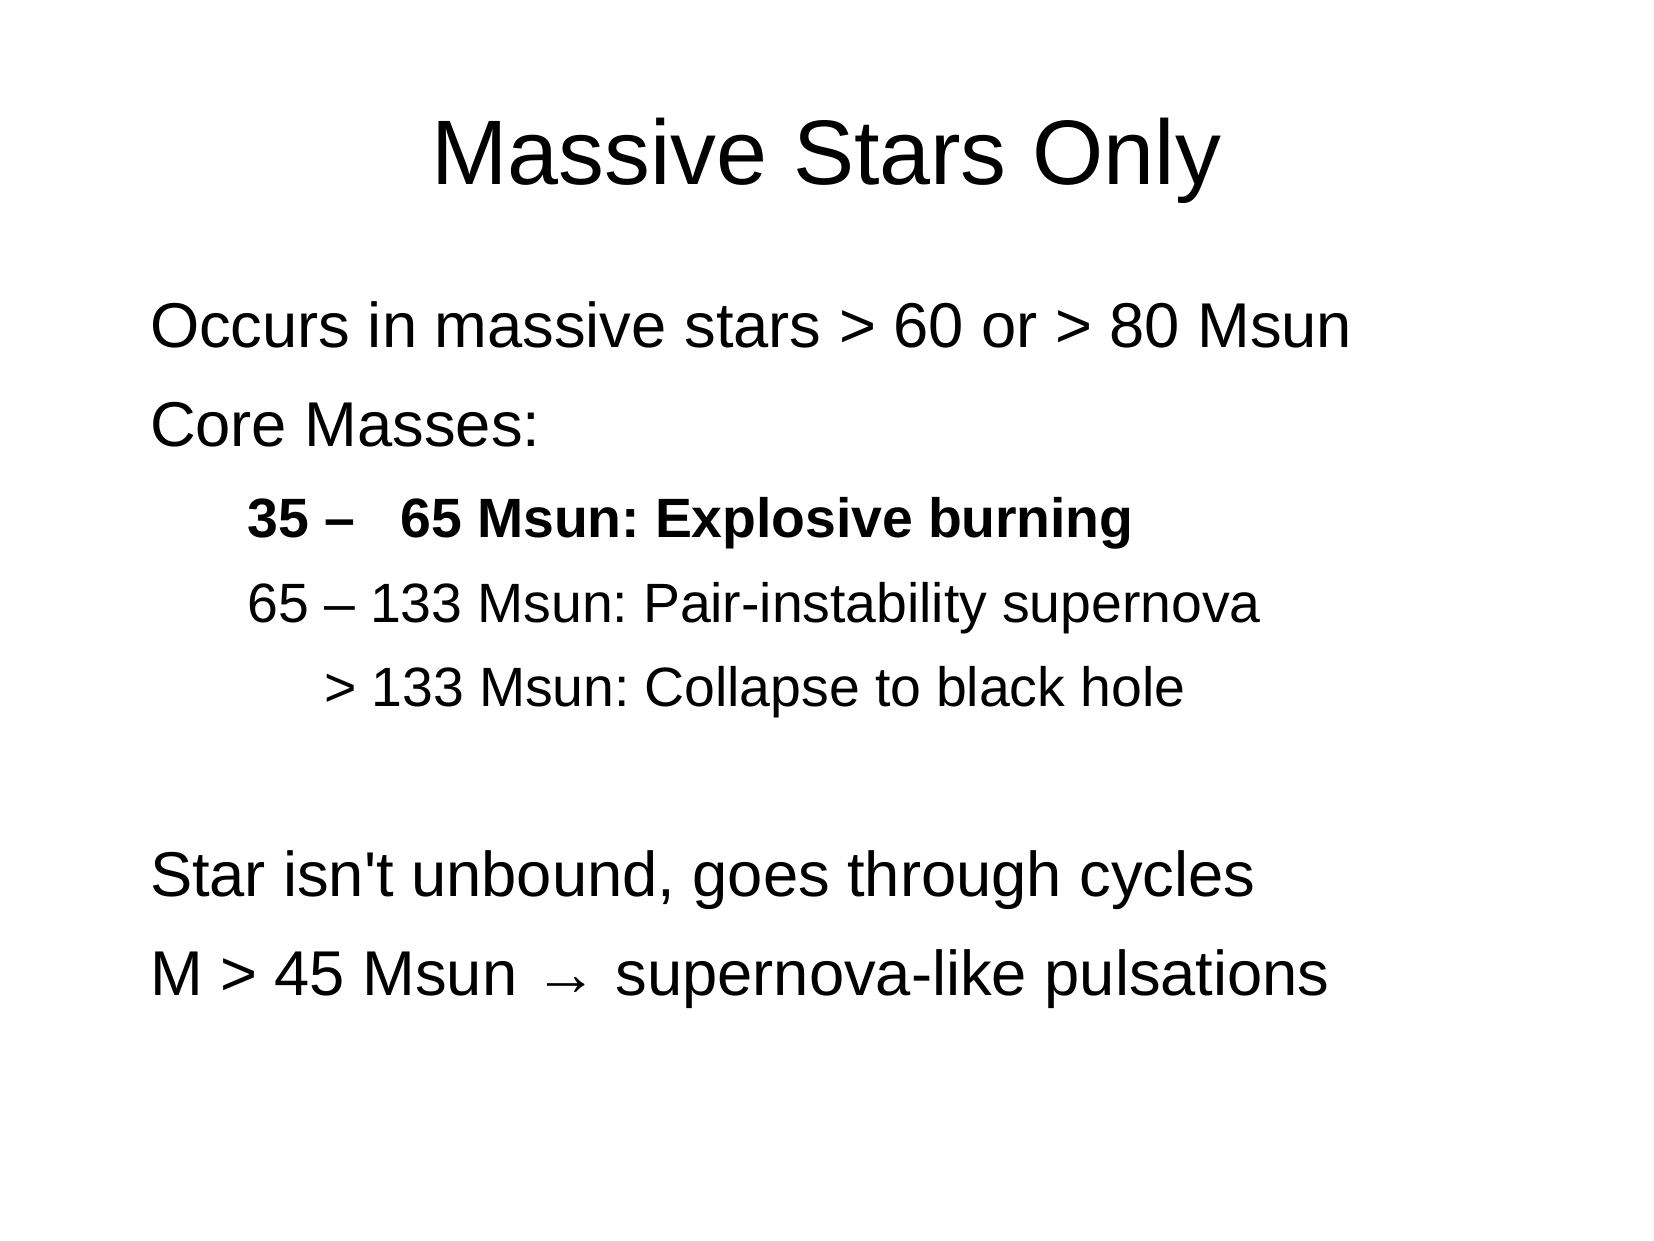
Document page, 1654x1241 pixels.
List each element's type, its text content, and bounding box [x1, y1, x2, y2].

list Occurs in massive stars > 60 or > 80 Msun Core Masses: 35 – 65 Msun: Explosive burning 65 – 133 Msun: Pair-instability supernova > 133 Msun: Collapse to black hole Star isn't unbound, goes through cycles M > 45 Msun → supernova-like pulsations [82, 290, 1571, 1010]
title Massive Stars Only [82, 49, 1571, 257]
